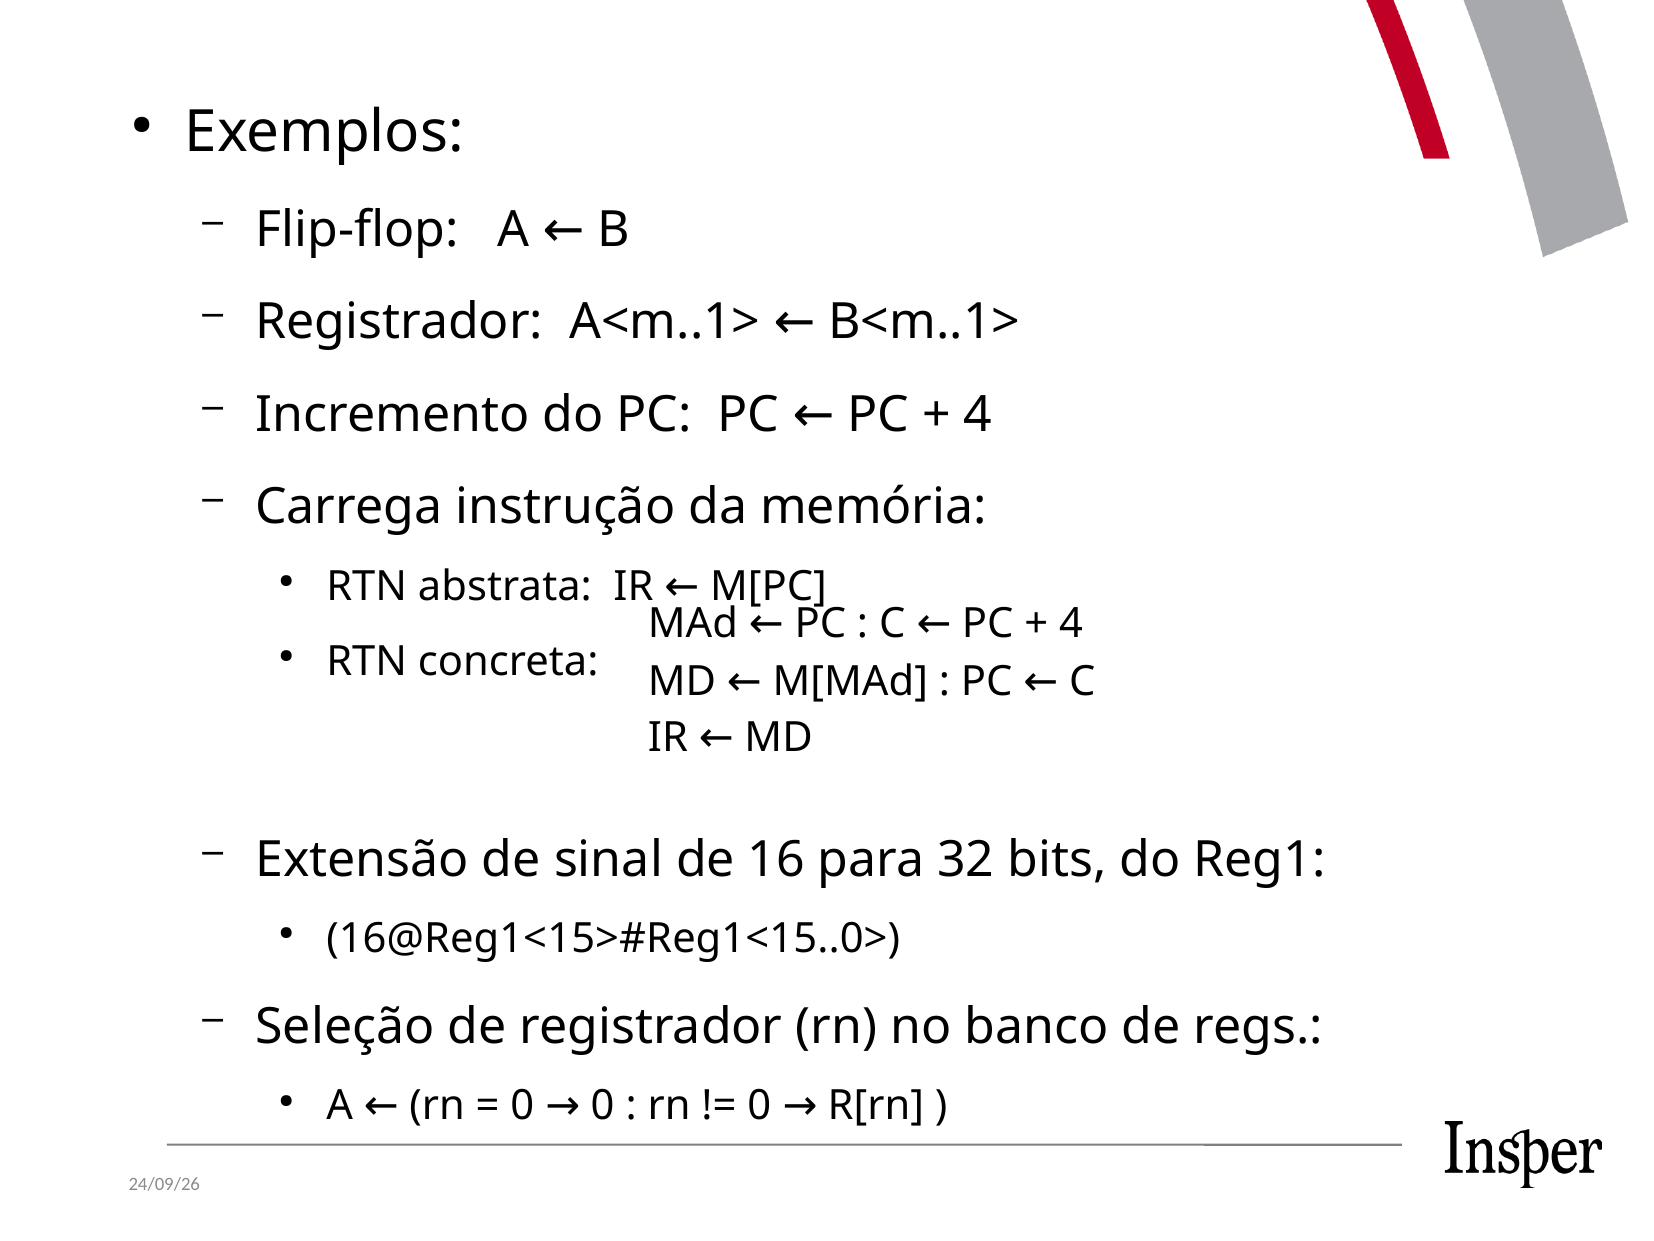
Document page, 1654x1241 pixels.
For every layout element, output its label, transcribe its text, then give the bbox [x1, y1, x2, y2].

list Exemplos: Flip-flop: A ← B Registrador: A<m..1> ← B<m..1> Incremento do PC: PC ← PC + 4 Carrega instrução da memória: RTN abstrata: IR ← M[PC] RTN concreta: Extensão de sinal de 16 para 32 bits, do Reg1: (16@Reg1<15>#Reg1<15..0>) Seleção de registrador (rn) no banco de regs.: A ← (rn = 0 → 0 : rn != 0 → R[rn] ) [113, 94, 1540, 1117]
text_box MAd ← PC : C ← PC + 4 MD ← M[MAd] : PC ← C IR ← MD [633, 585, 1173, 753]
